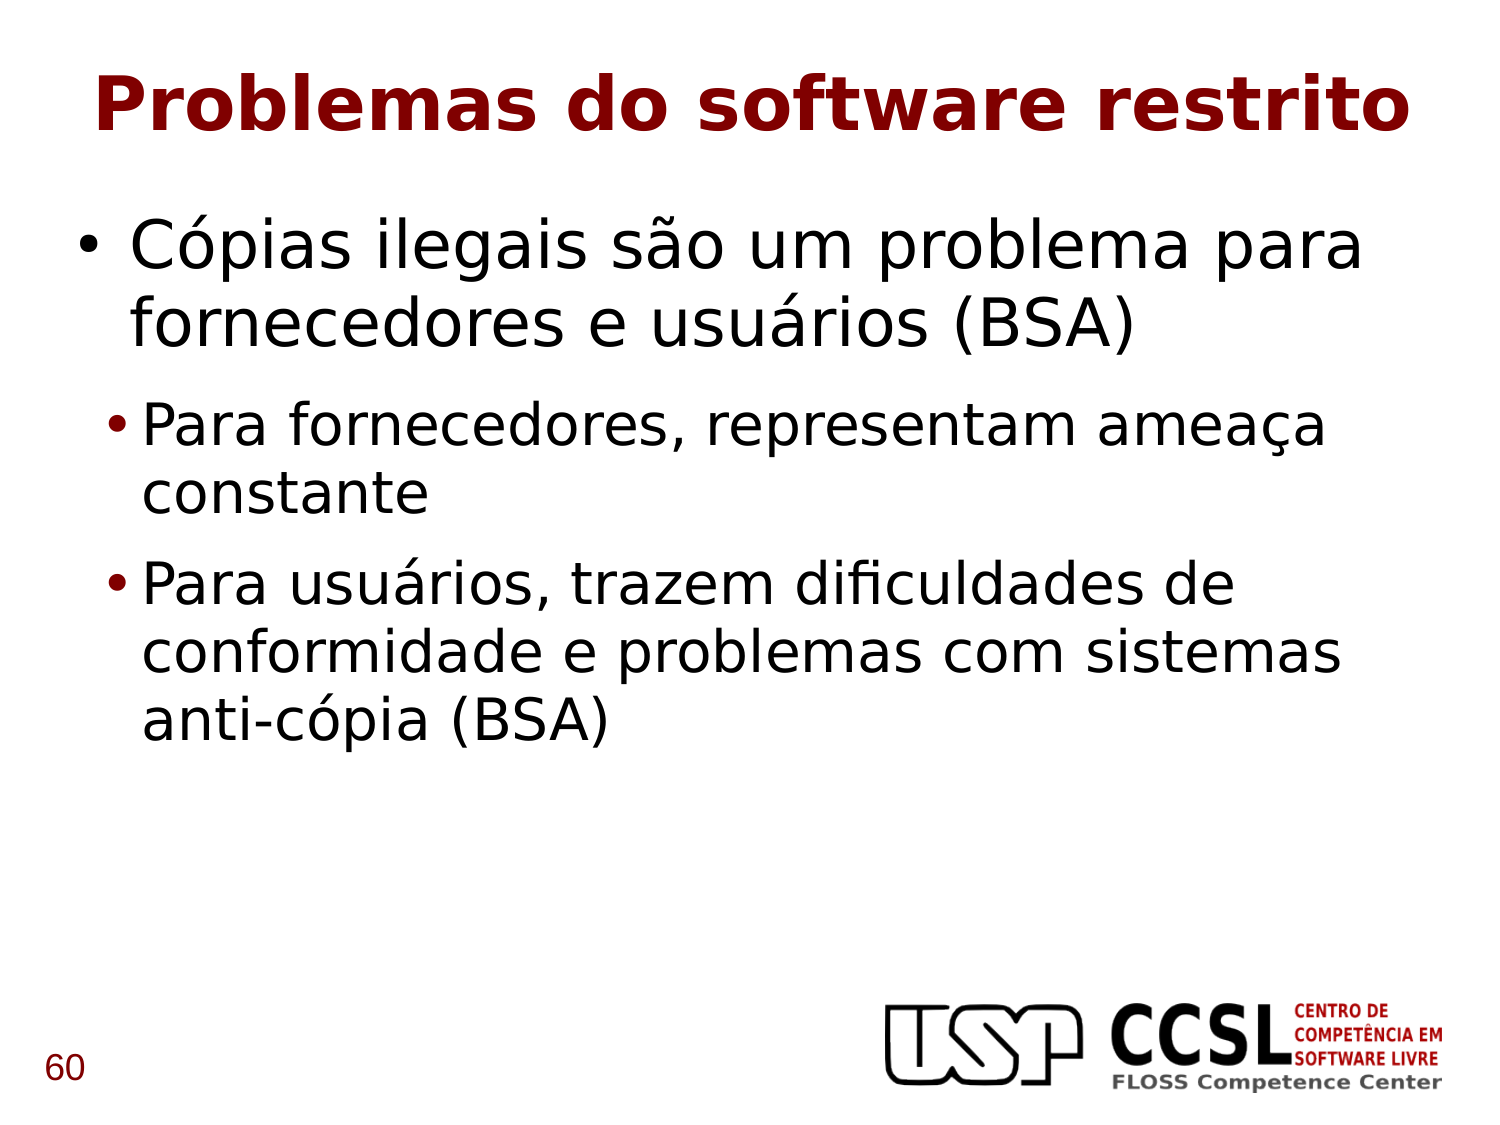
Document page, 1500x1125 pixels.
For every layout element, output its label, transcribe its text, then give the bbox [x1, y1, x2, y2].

title Problemas do software restrito [59, 29, 1447, 180]
list Cópias ilegais são um problema para fornecedores e usuários (BSA) Para fornecedores, representam ameaça constante Para usuários, trazem dificuldades de conformidade e problemas com sistemas anti-cópia (BSA) [59, 206, 1447, 950]
picture [885, 1003, 1442, 1093]
